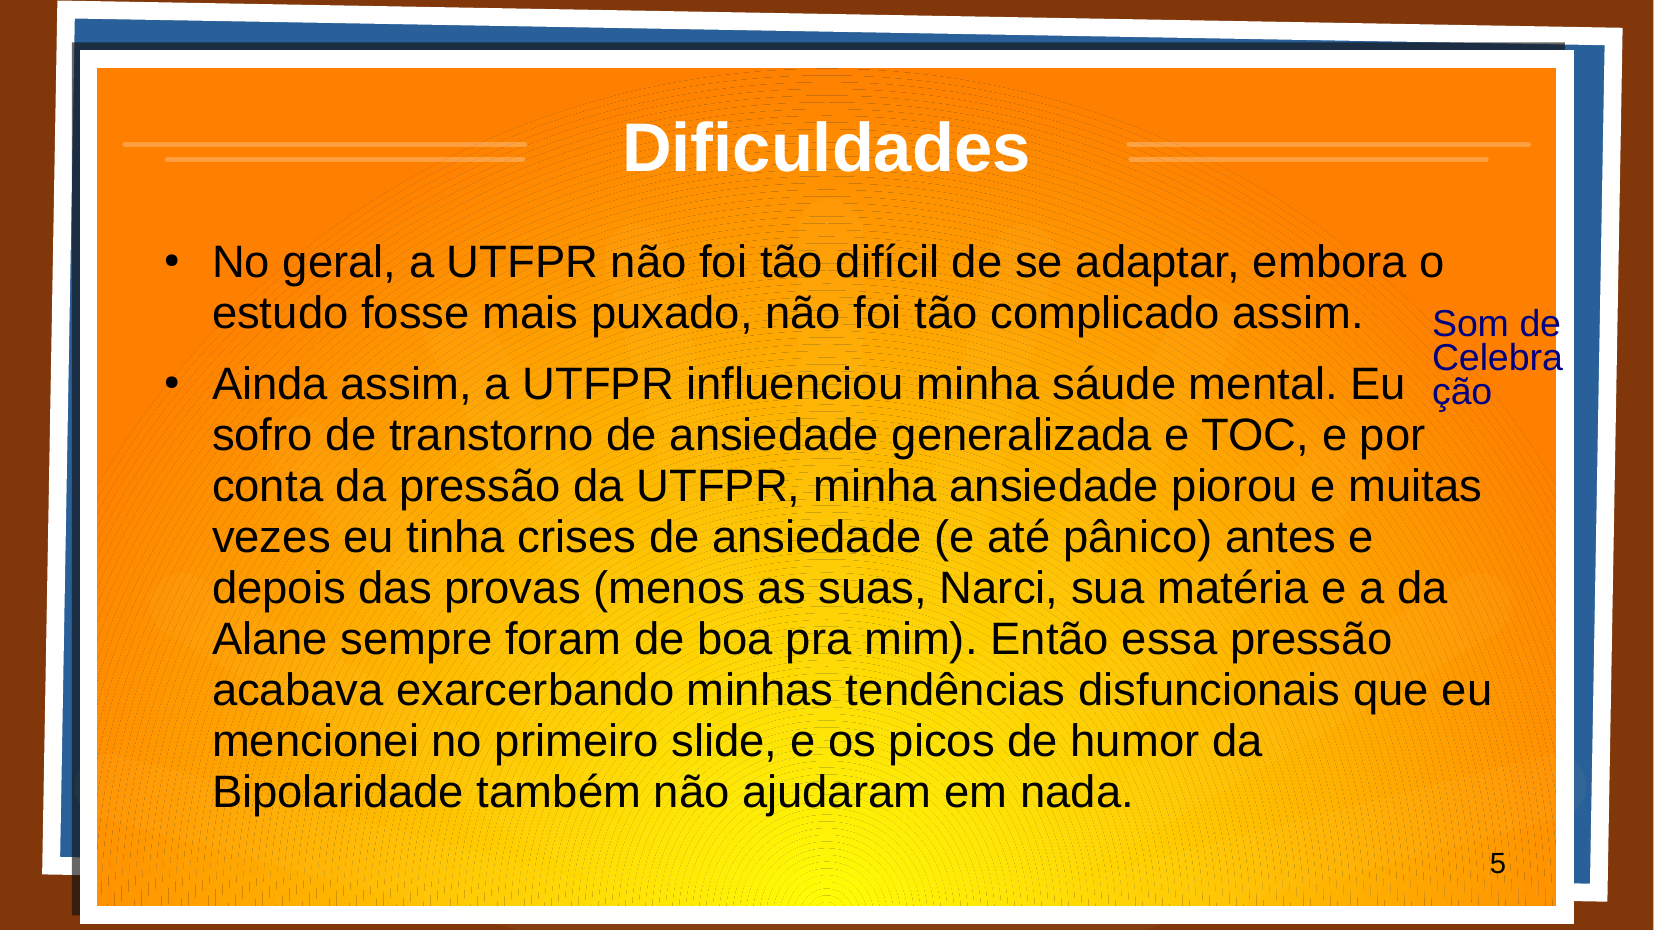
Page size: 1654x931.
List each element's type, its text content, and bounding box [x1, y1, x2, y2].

title Dificuldades [531, 73, 1123, 222]
text_box Som de Celebração [1417, 295, 1595, 382]
list No geral, a UTFPR não foi tão difícil de se adaptar, embora o estudo fosse mais puxado, não foi tão complicado assim. Ainda assim, a UTFPR influenciou minha sáude mental. Eu sofro de transtorno de ansiedade generalizada e TOC, e por conta da pressão da UTFPR, minha ansiedade piorou e muitas vezes eu tinha crises de ansiedade (e até pânico) antes e depois das provas (menos as suas, Narci, sua matéria e a da Alane sempre foram de boa pra mim). Então essa pressão acabava exarcerbando minhas tendências disfuncionais que eu mencionei no primeiro slide, e os picos de humor da Bipolaridade também não ajudaram em nada. [147, 236, 1506, 827]
